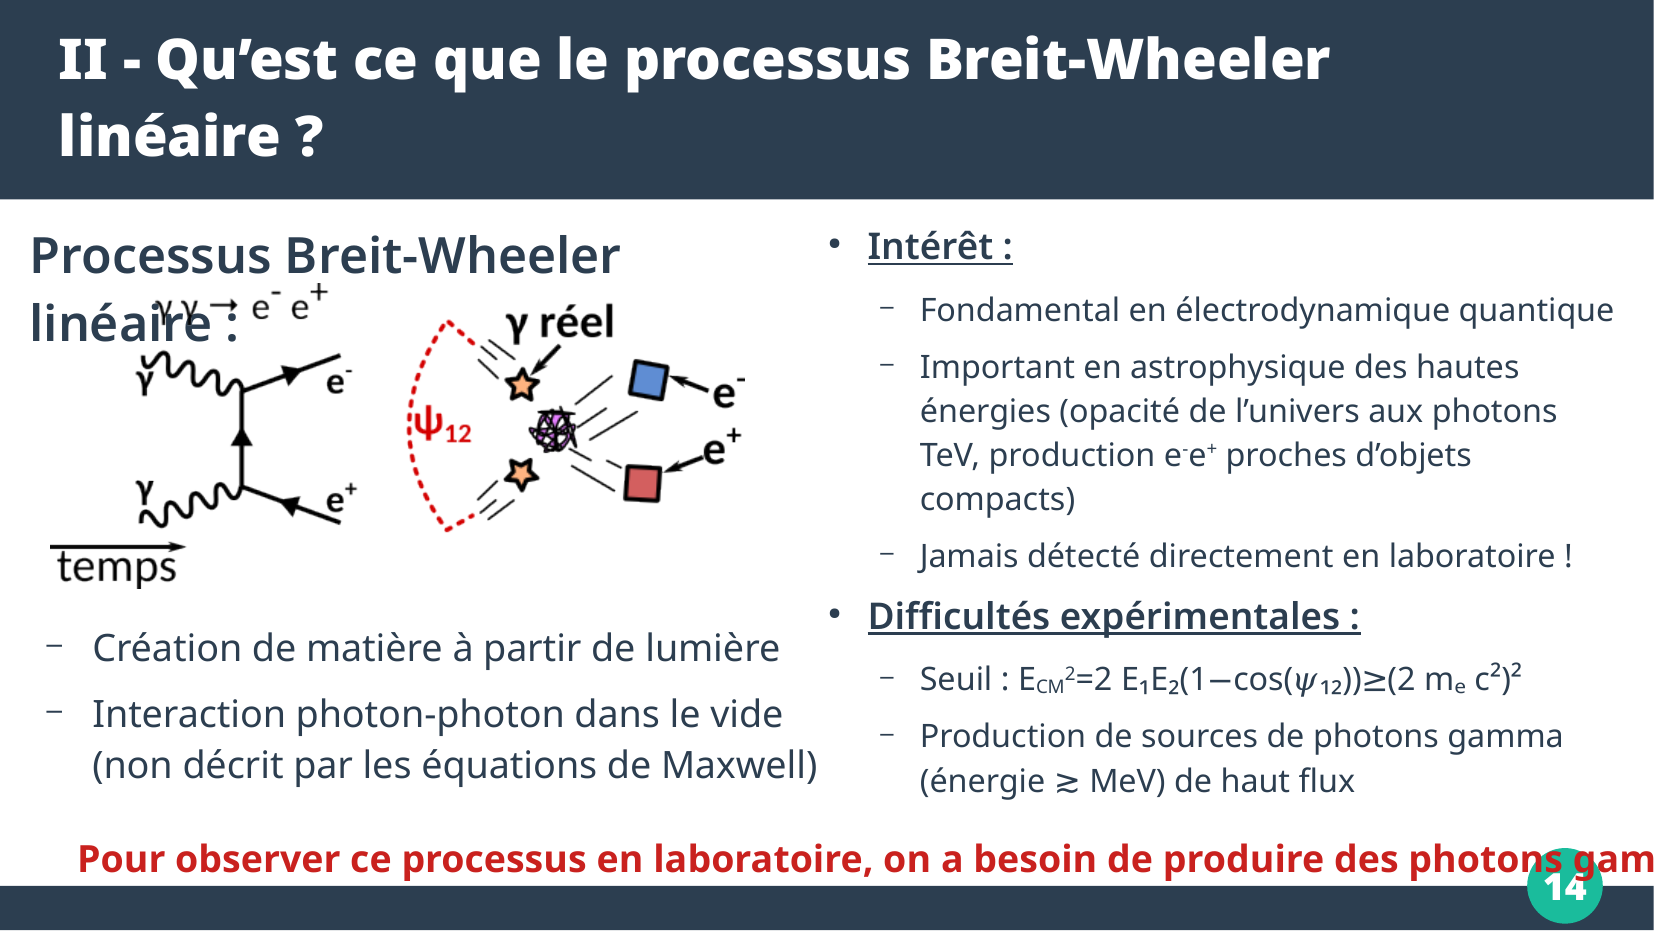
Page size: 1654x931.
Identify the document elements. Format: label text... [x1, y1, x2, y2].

list Processus Breit-Wheeler linéaire : [29, 219, 814, 562]
list Création de matière à partir de lumière Interaction photon-photon dans le vide (non décrit par les équations de Maxwell) [0, 562, 851, 851]
list Intérêt : Fondamental en électrodynamique quantique Important en astrophysique des hautes énergies (opacité de l’univers aux photons TeV, production e-e+ proches d’objets compacts) Jamais détecté directement en laboratoire ! Difficultés expérimentales : Seuil : ECM2=2 E₁E₂(1−cos(𝜓₁₂))≥(2 mₑ c²)² Production de sources de photons gamma (énergie ≳ MeV) de haut flux [814, 219, 1625, 841]
picture [50, 283, 745, 562]
text_box Pour observer ce processus en laboratoire, on a besoin de produire des photons gamma [62, 826, 1525, 889]
title II - Qu’est ce que le processus Breit-Wheeler linéaire ? [59, 37, 1595, 155]
